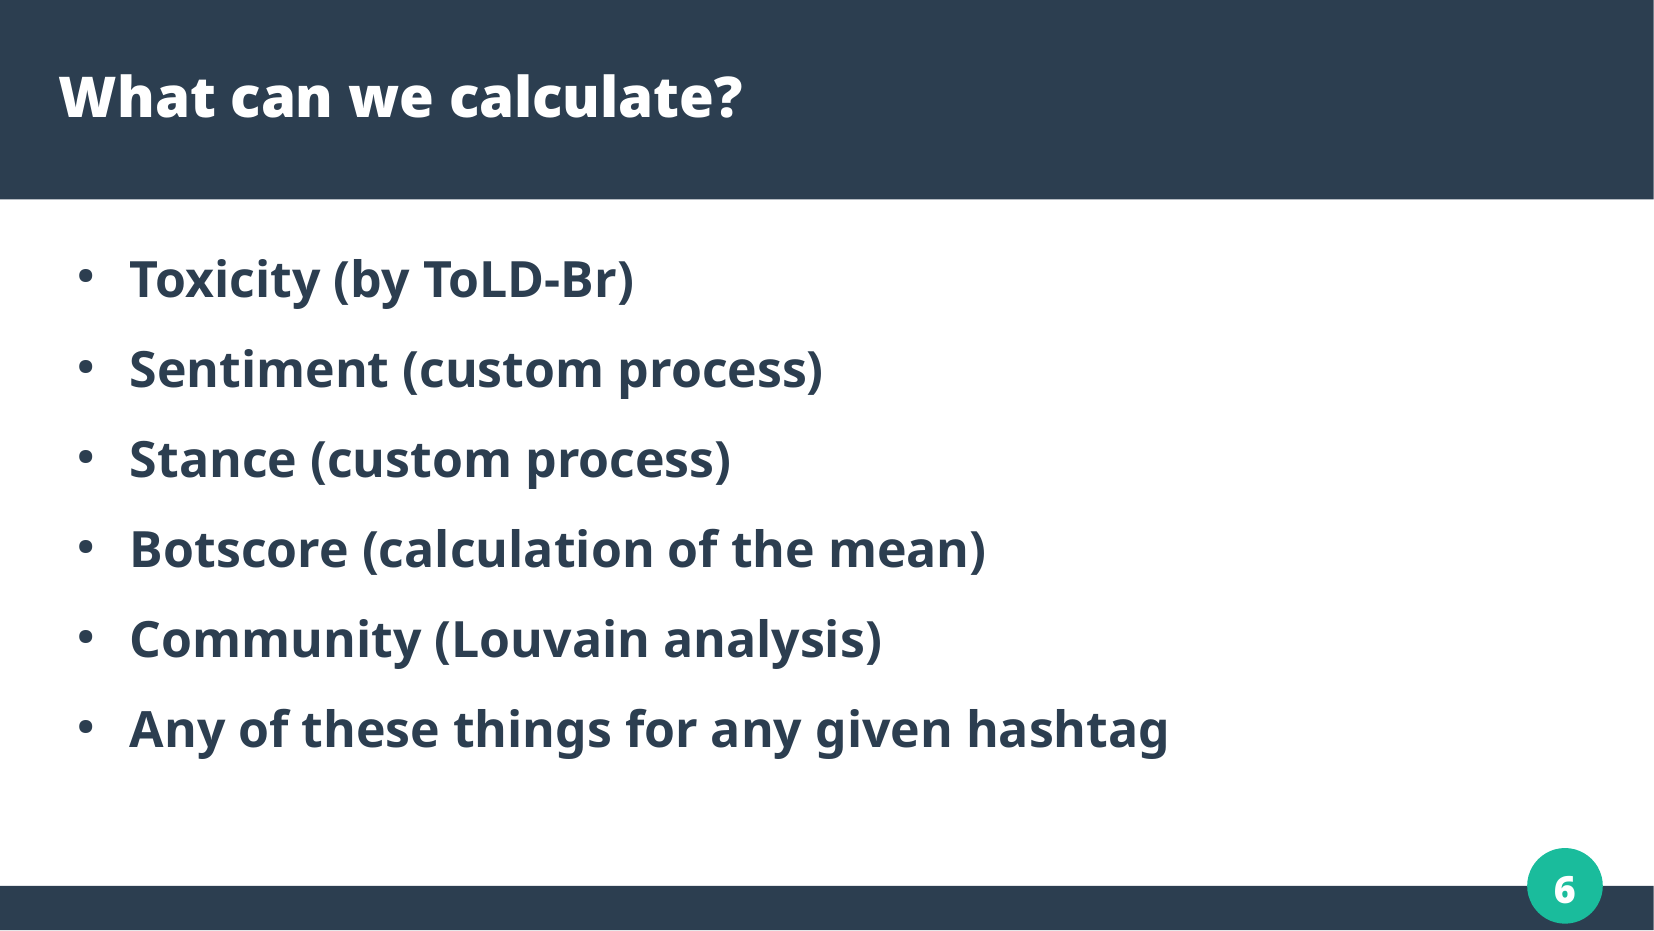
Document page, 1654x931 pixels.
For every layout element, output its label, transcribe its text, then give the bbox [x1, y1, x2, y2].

title What can we calculate? [59, 37, 1595, 155]
list Toxicity (by ToLD-Br) Sentiment (custom process) Stance (custom process) Botscore (calculation of the mean) Community (Louvain analysis) Any of these things for any given hashtag [59, 243, 1595, 864]
